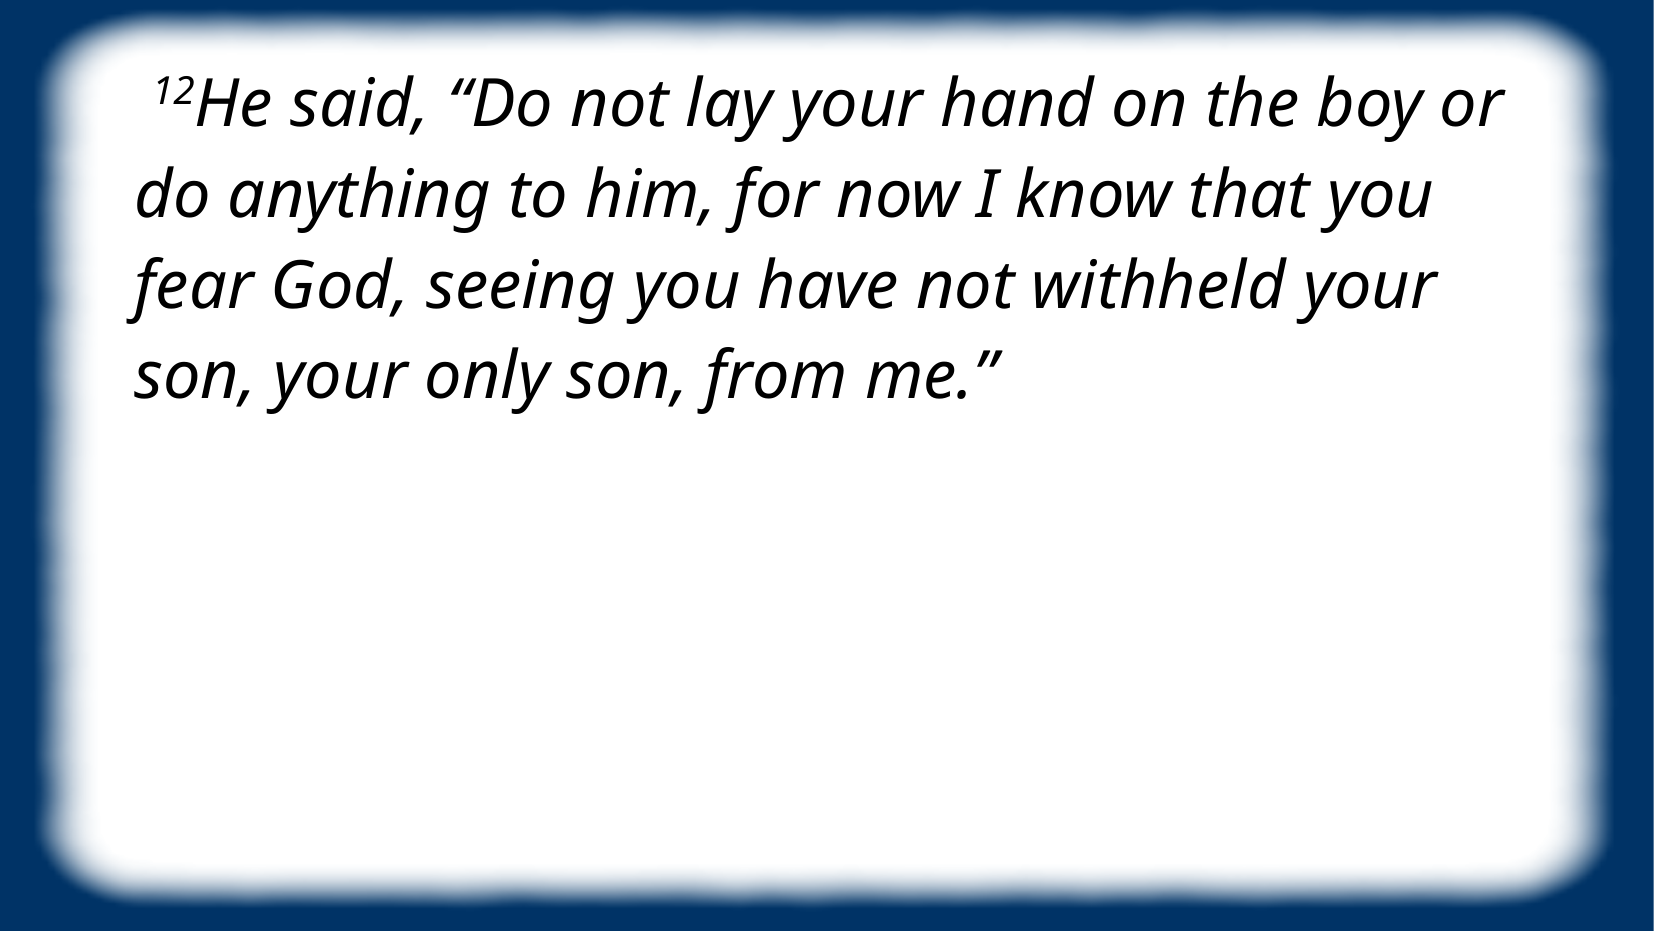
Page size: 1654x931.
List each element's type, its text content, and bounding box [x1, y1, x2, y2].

picture [0, 0, 1654, 931]
text_box 12He said, “Do not lay your hand on the boy or do anything to him, for now I know that you fear God, seeing you have not withheld your son, your only son, from me.” [120, 48, 1546, 436]
